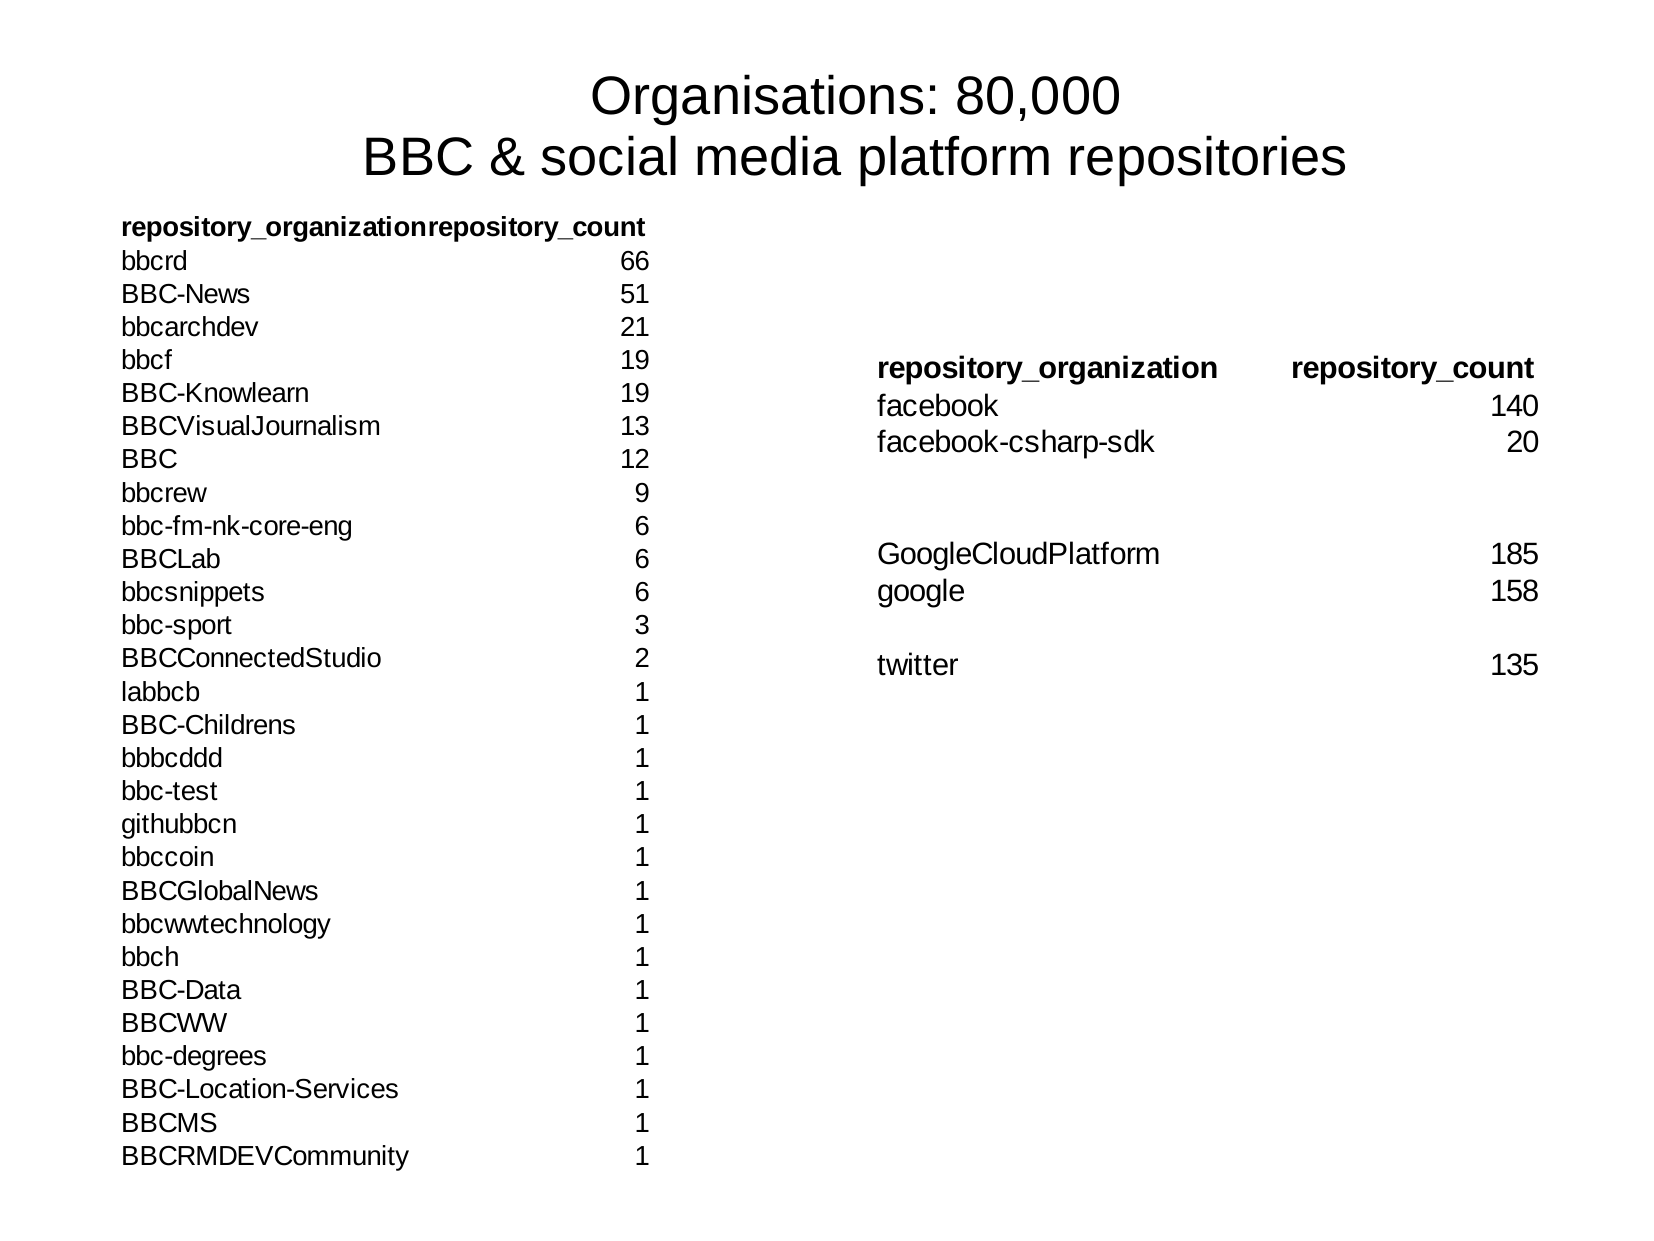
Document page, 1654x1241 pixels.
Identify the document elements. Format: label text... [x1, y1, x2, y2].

chart [118, 212, 655, 1179]
title Organisations: 80,000 BBC & social media platform repositories [236, 40, 1477, 213]
chart [874, 351, 1545, 1096]
